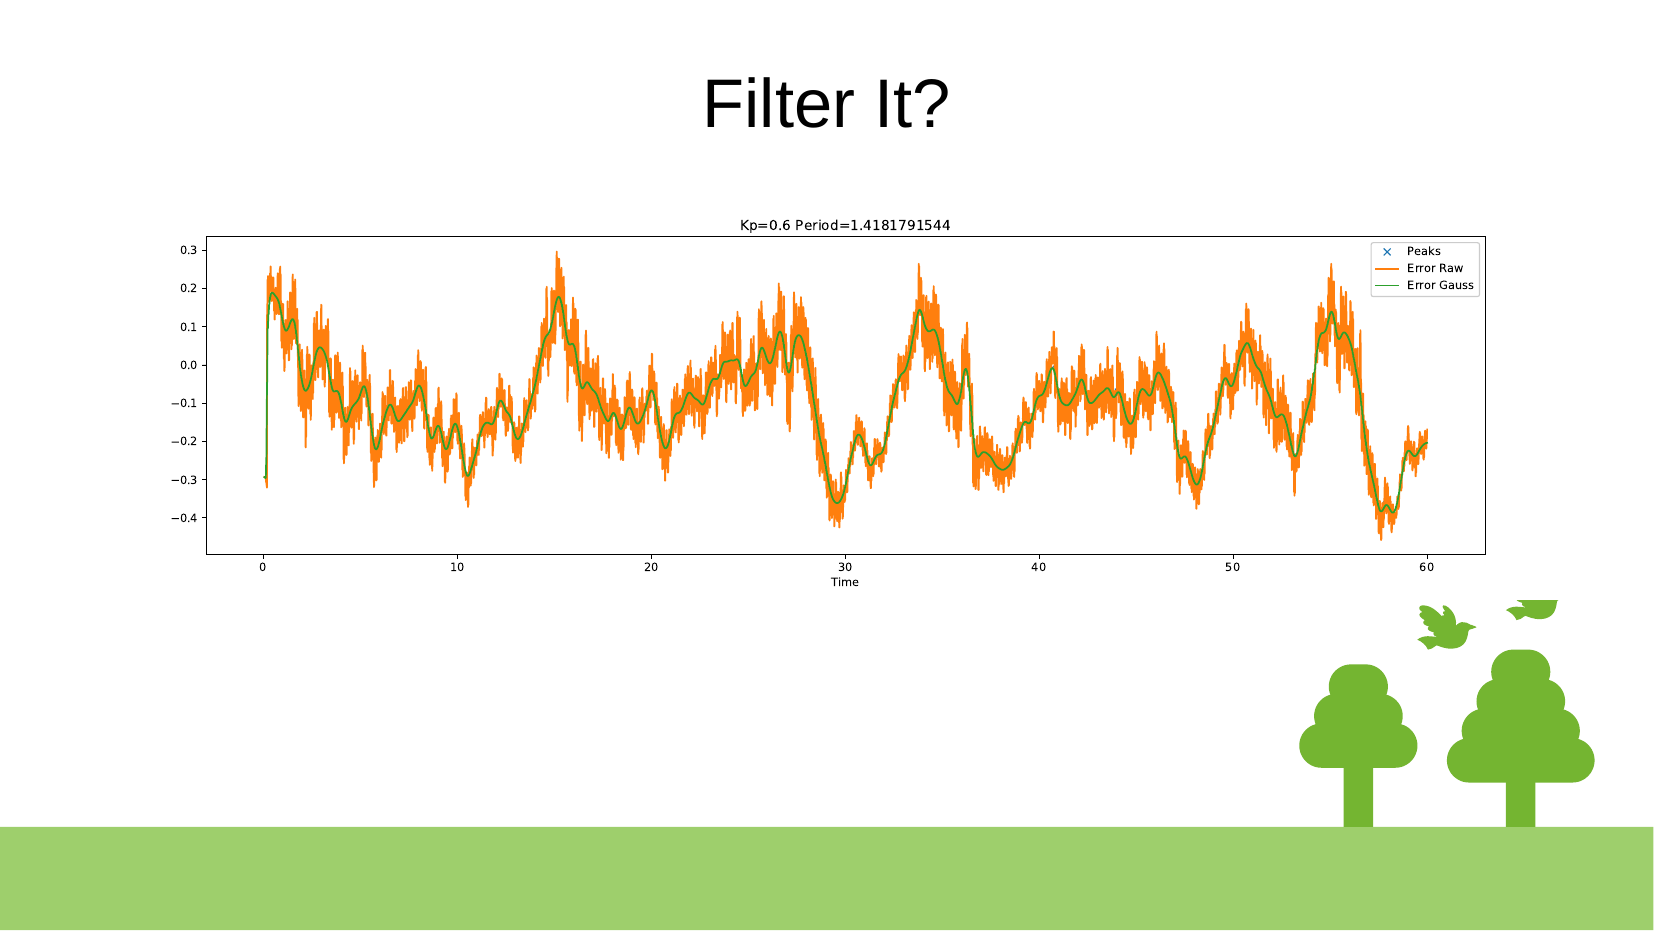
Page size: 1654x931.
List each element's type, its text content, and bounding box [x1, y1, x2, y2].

picture [0, 187, 1651, 601]
title Filter It? [88, 29, 1565, 178]
